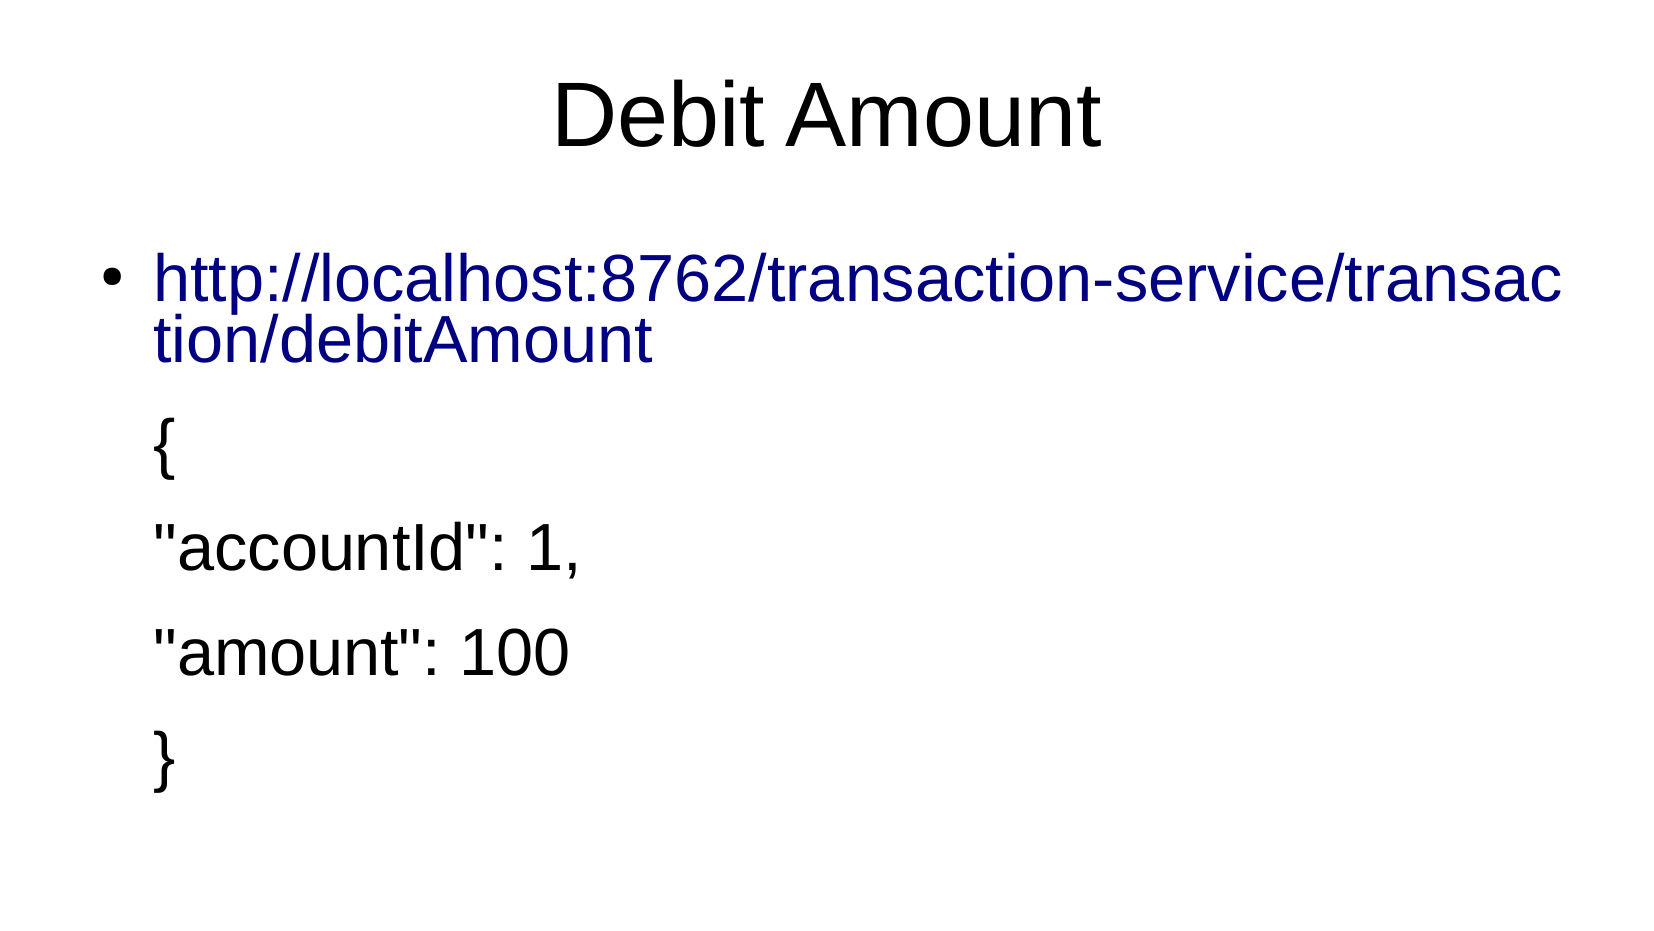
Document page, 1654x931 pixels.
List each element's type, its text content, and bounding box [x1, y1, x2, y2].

title Debit Amount [82, 37, 1571, 193]
list http://localhost:8762/transaction-service/transaction/debitAmount { "accountId": 1, "amount": 100 } [82, 217, 1571, 758]
